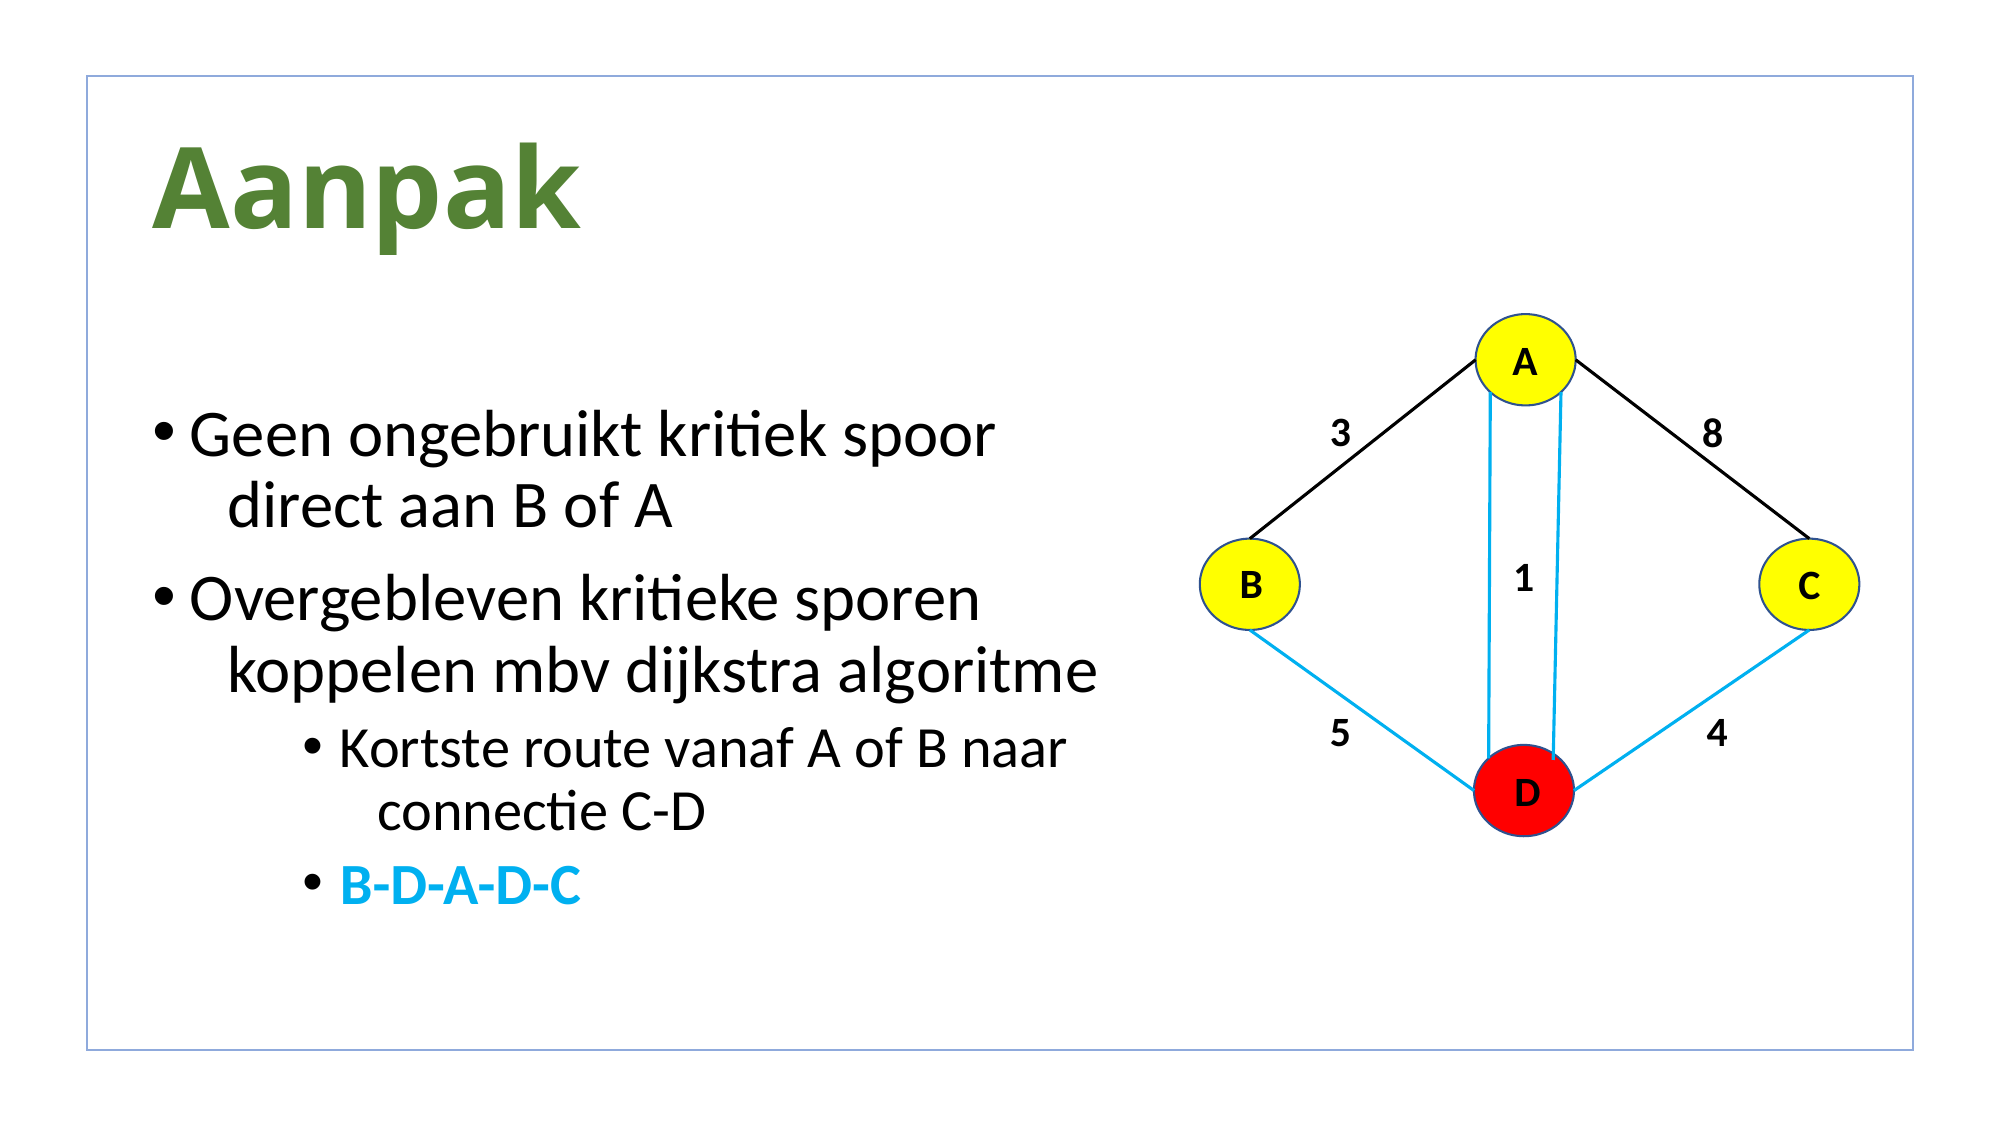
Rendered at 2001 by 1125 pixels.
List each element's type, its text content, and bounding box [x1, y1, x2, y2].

text_box 5 [1314, 697, 1378, 764]
text_box A [1497, 326, 1568, 392]
text_box 4 [1691, 697, 1753, 764]
text_box D [1499, 757, 1566, 824]
text_box C [1783, 550, 1851, 617]
list Geen ongebruikt kritiek spoor direct aan B of A Overgebleven kritieke sporen koppelen mbv dijkstra algoritme Kortste route vanaf A of B naar connectie C-D B-D-A-D-C [137, 319, 1150, 1034]
title Aanpak [137, 83, 1863, 302]
text_box B [1224, 549, 1289, 615]
text_box 3 [1314, 397, 1360, 464]
text_box 1 [1498, 542, 1556, 608]
text_box 8 [1687, 398, 1753, 465]
text_box [87, 76, 1913, 1050]
